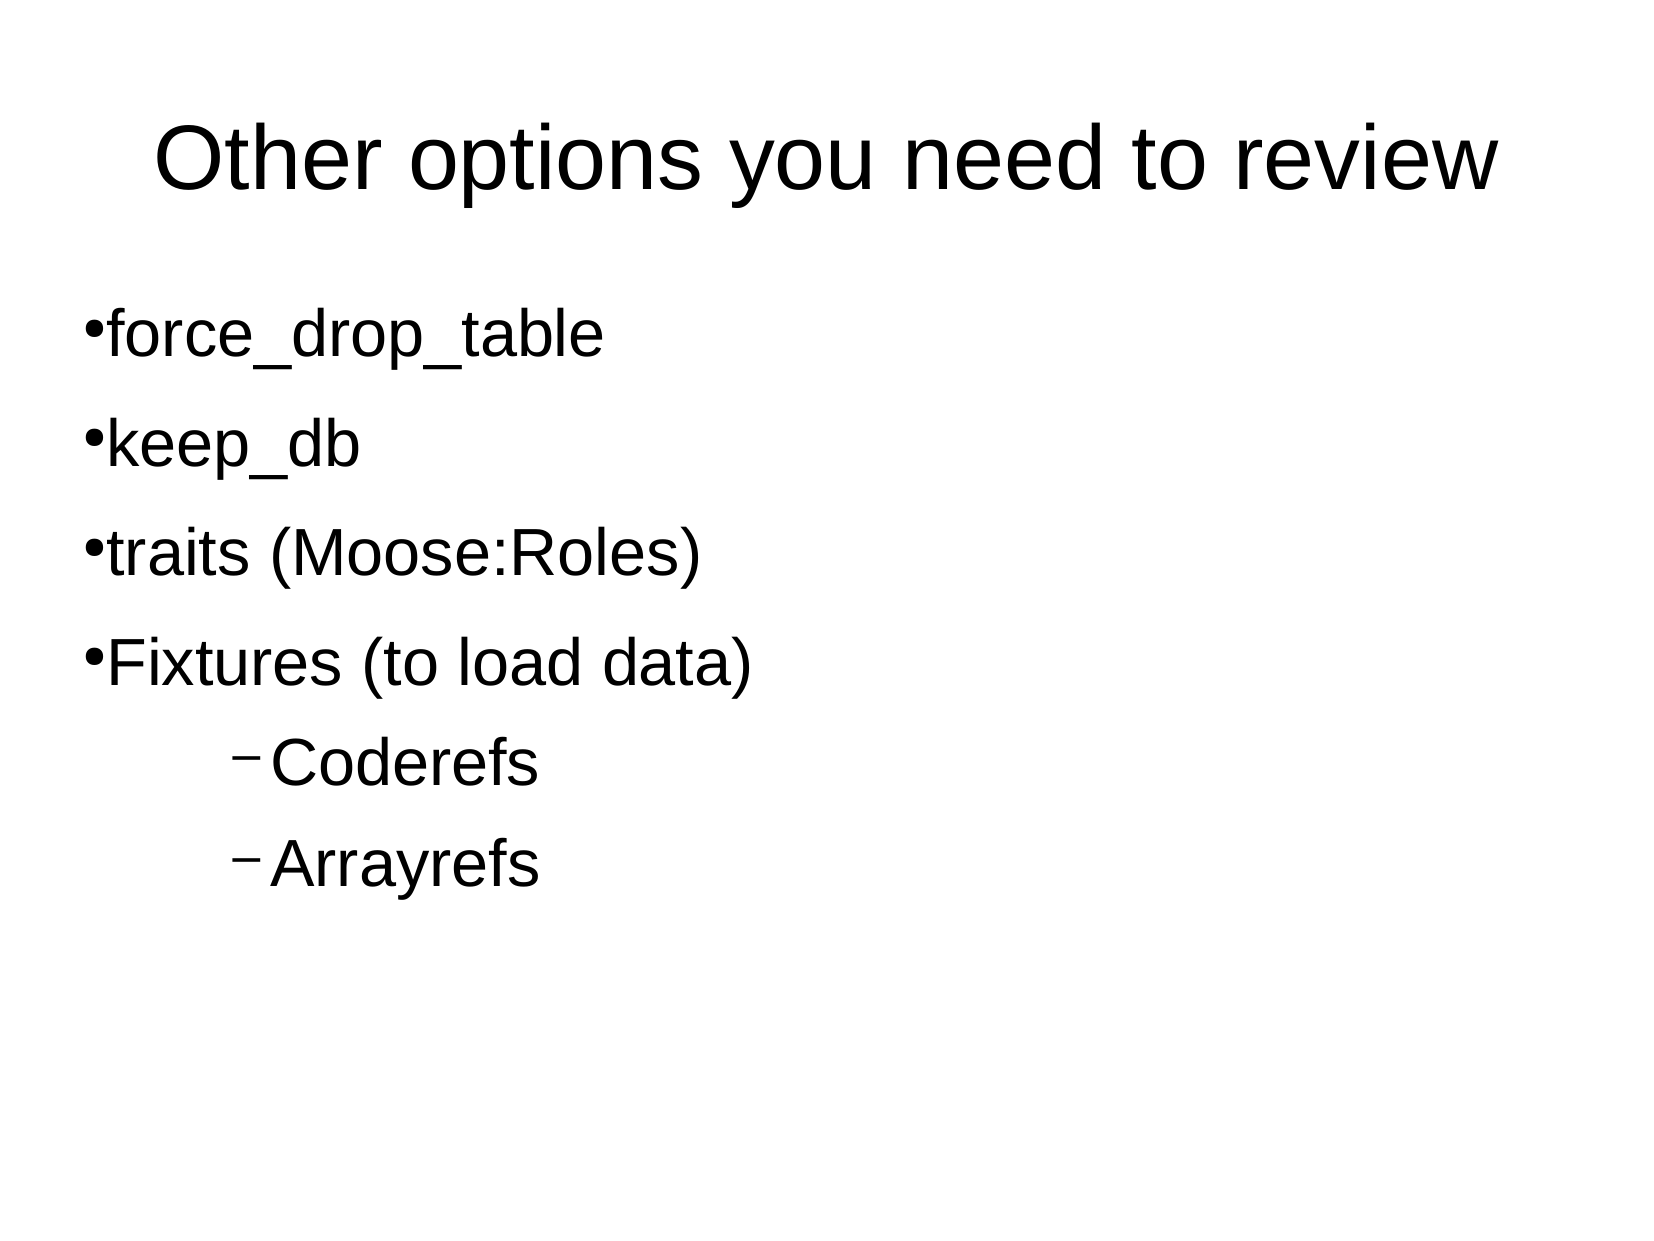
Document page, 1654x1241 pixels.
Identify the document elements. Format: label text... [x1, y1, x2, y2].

list force_drop_table keep_db traits (Moose:Roles) Fixtures (to load data) Coderefs Arrayrefs [82, 290, 1571, 1010]
title Other options you need to review [82, 49, 1571, 257]
